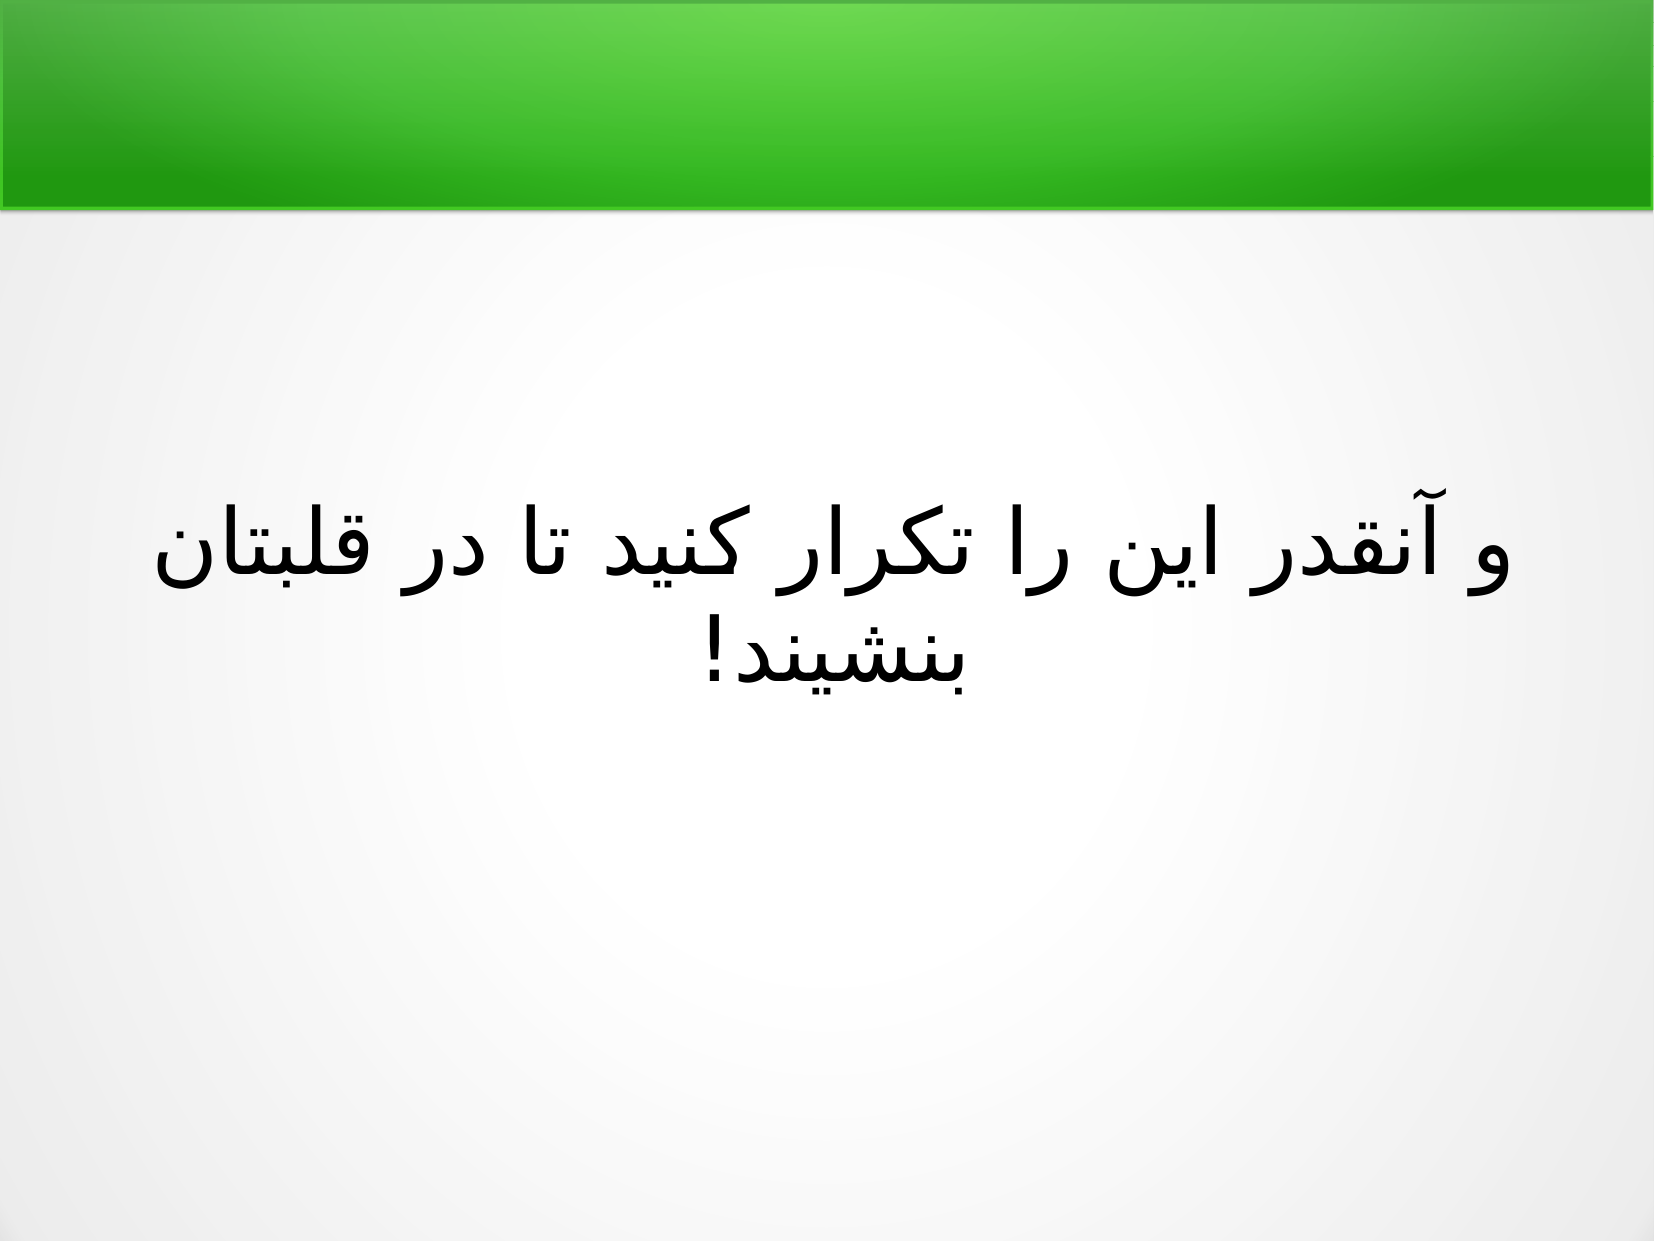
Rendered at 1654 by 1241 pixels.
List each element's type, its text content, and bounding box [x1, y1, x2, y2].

title و آنقدر این را تکرار کنید تا در قلبتان بنشیند! [90, 420, 1579, 772]
